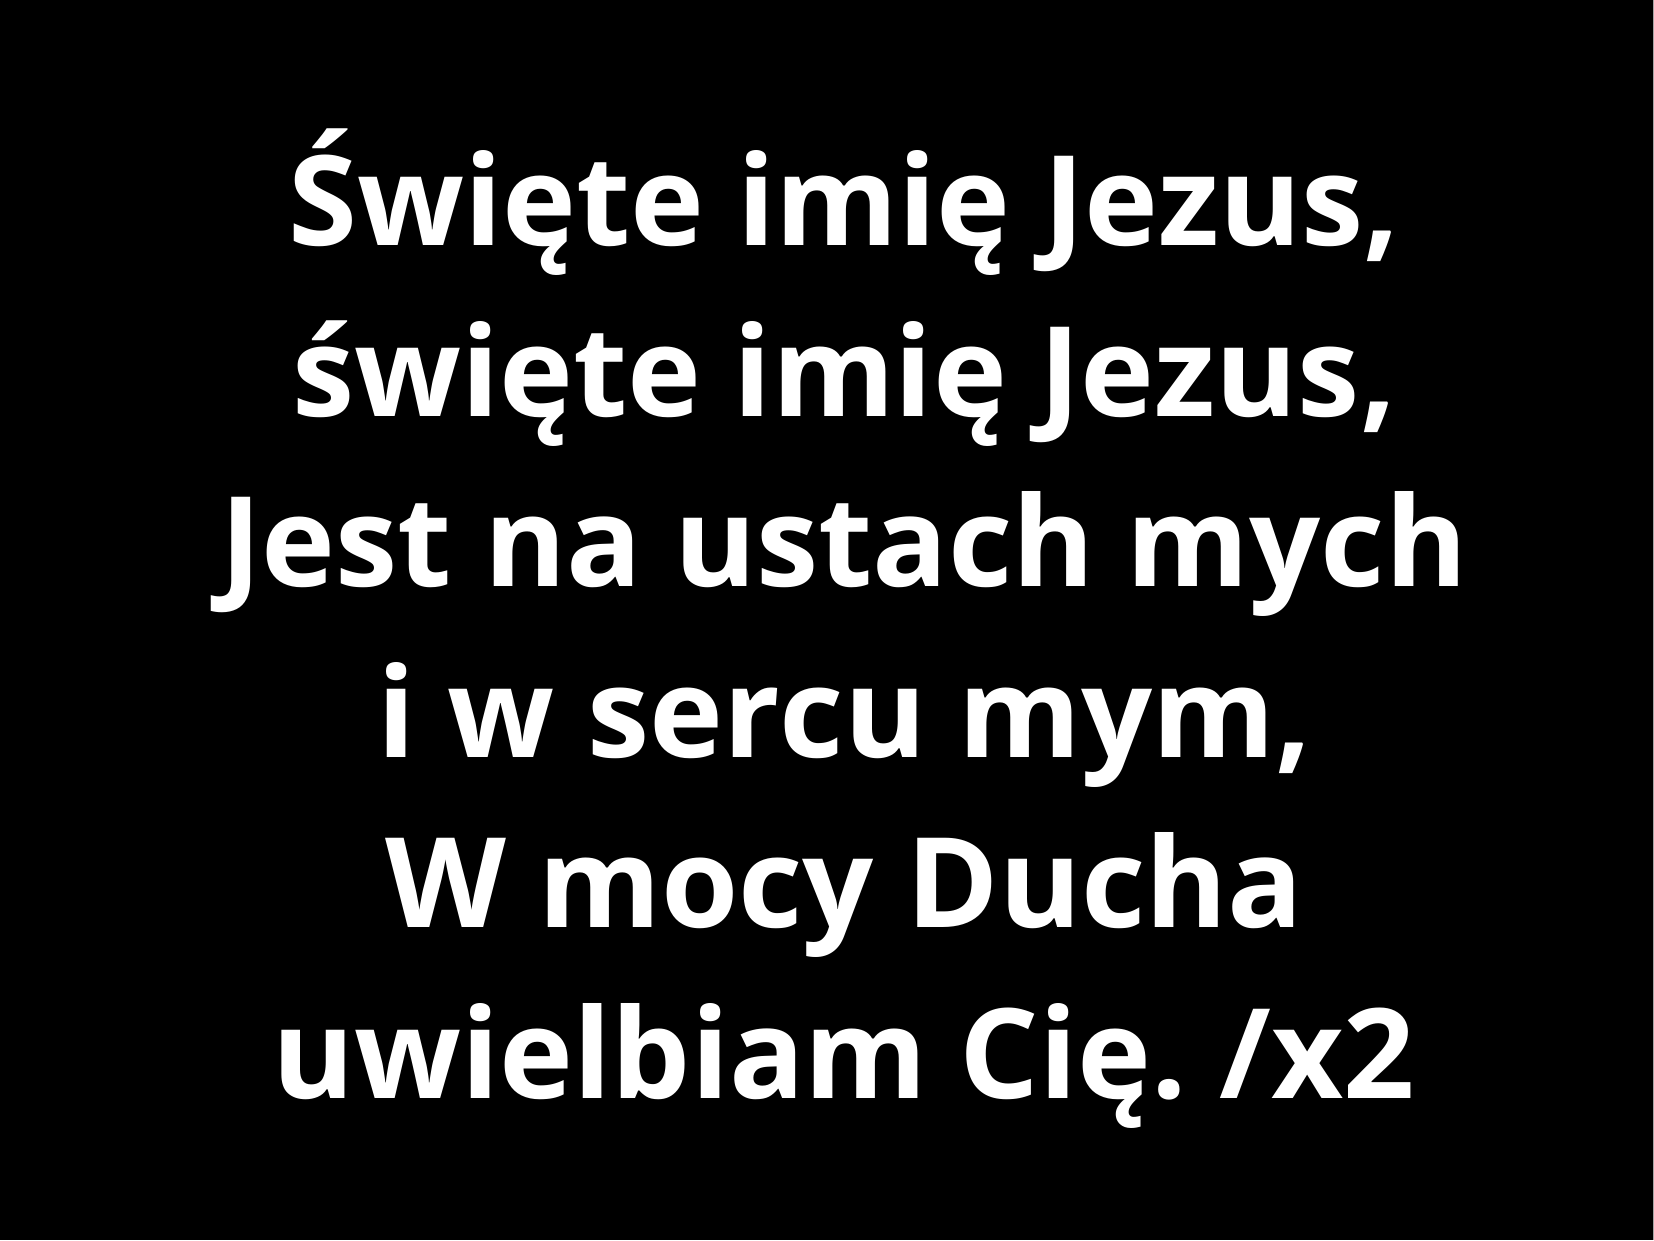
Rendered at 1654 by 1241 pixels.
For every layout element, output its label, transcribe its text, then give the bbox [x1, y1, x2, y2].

subtitle Święte imię Jezus, święte imię Jezus, Jest na ustach mych i w sercu mym, W mocy Ducha uwielbiam Cię. /x2 [0, 6, 1654, 1241]
